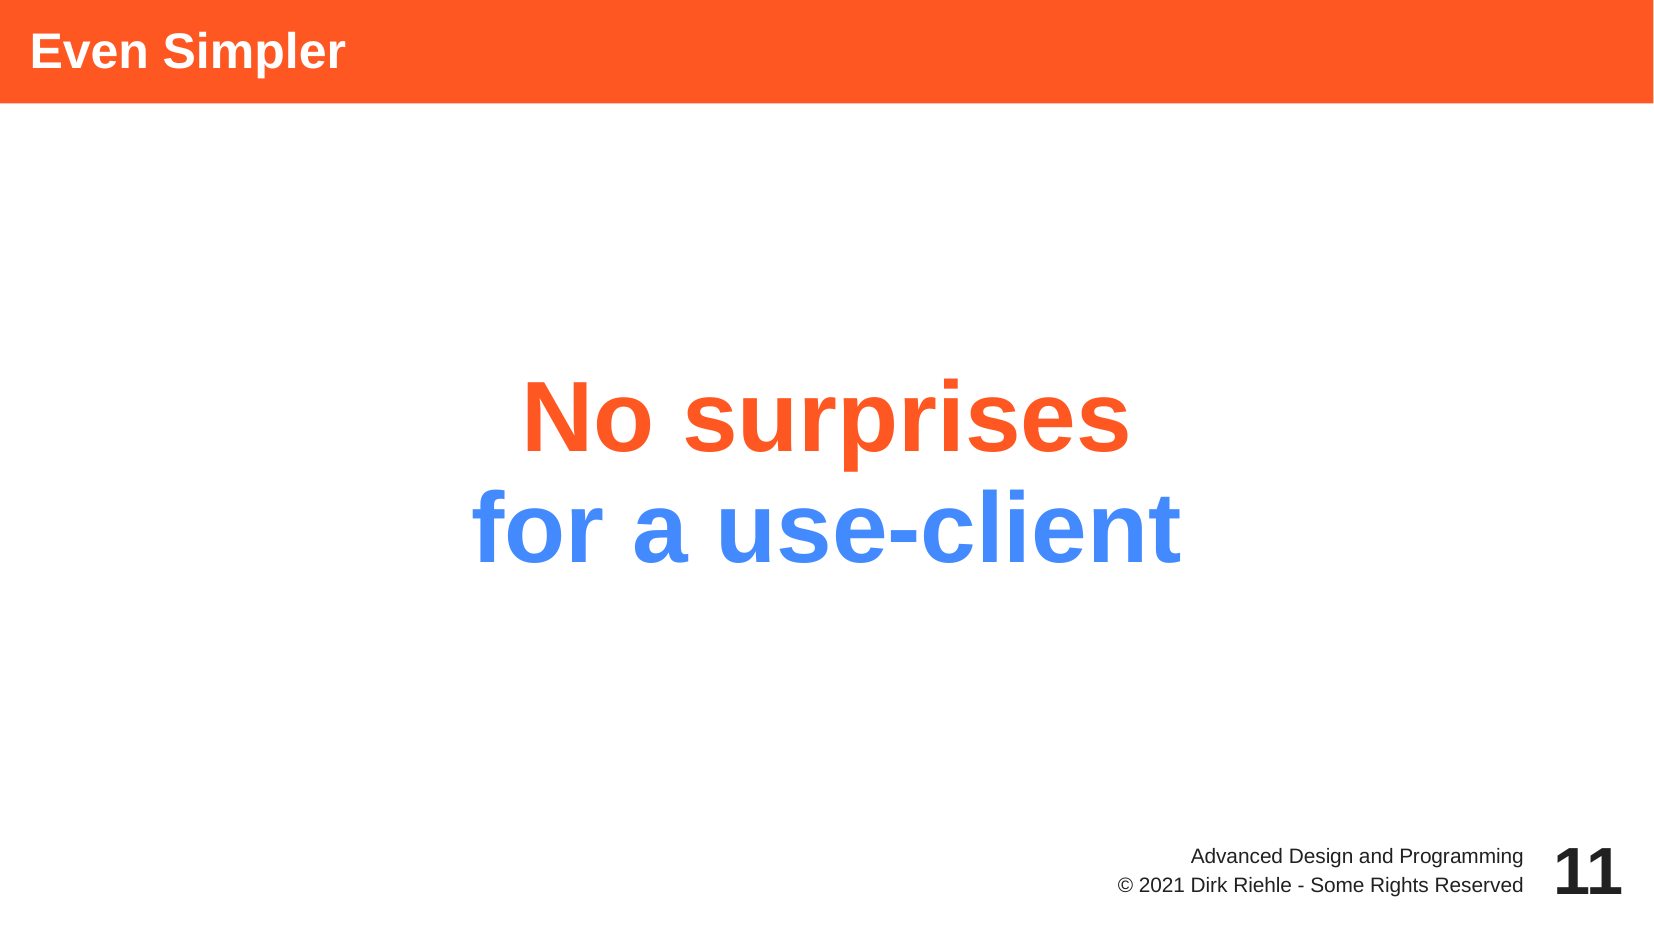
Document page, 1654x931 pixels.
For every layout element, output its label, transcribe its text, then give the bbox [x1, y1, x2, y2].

subtitle No surprises for a use-client [29, 132, 1625, 813]
title Even Simpler [0, 0, 1654, 104]
